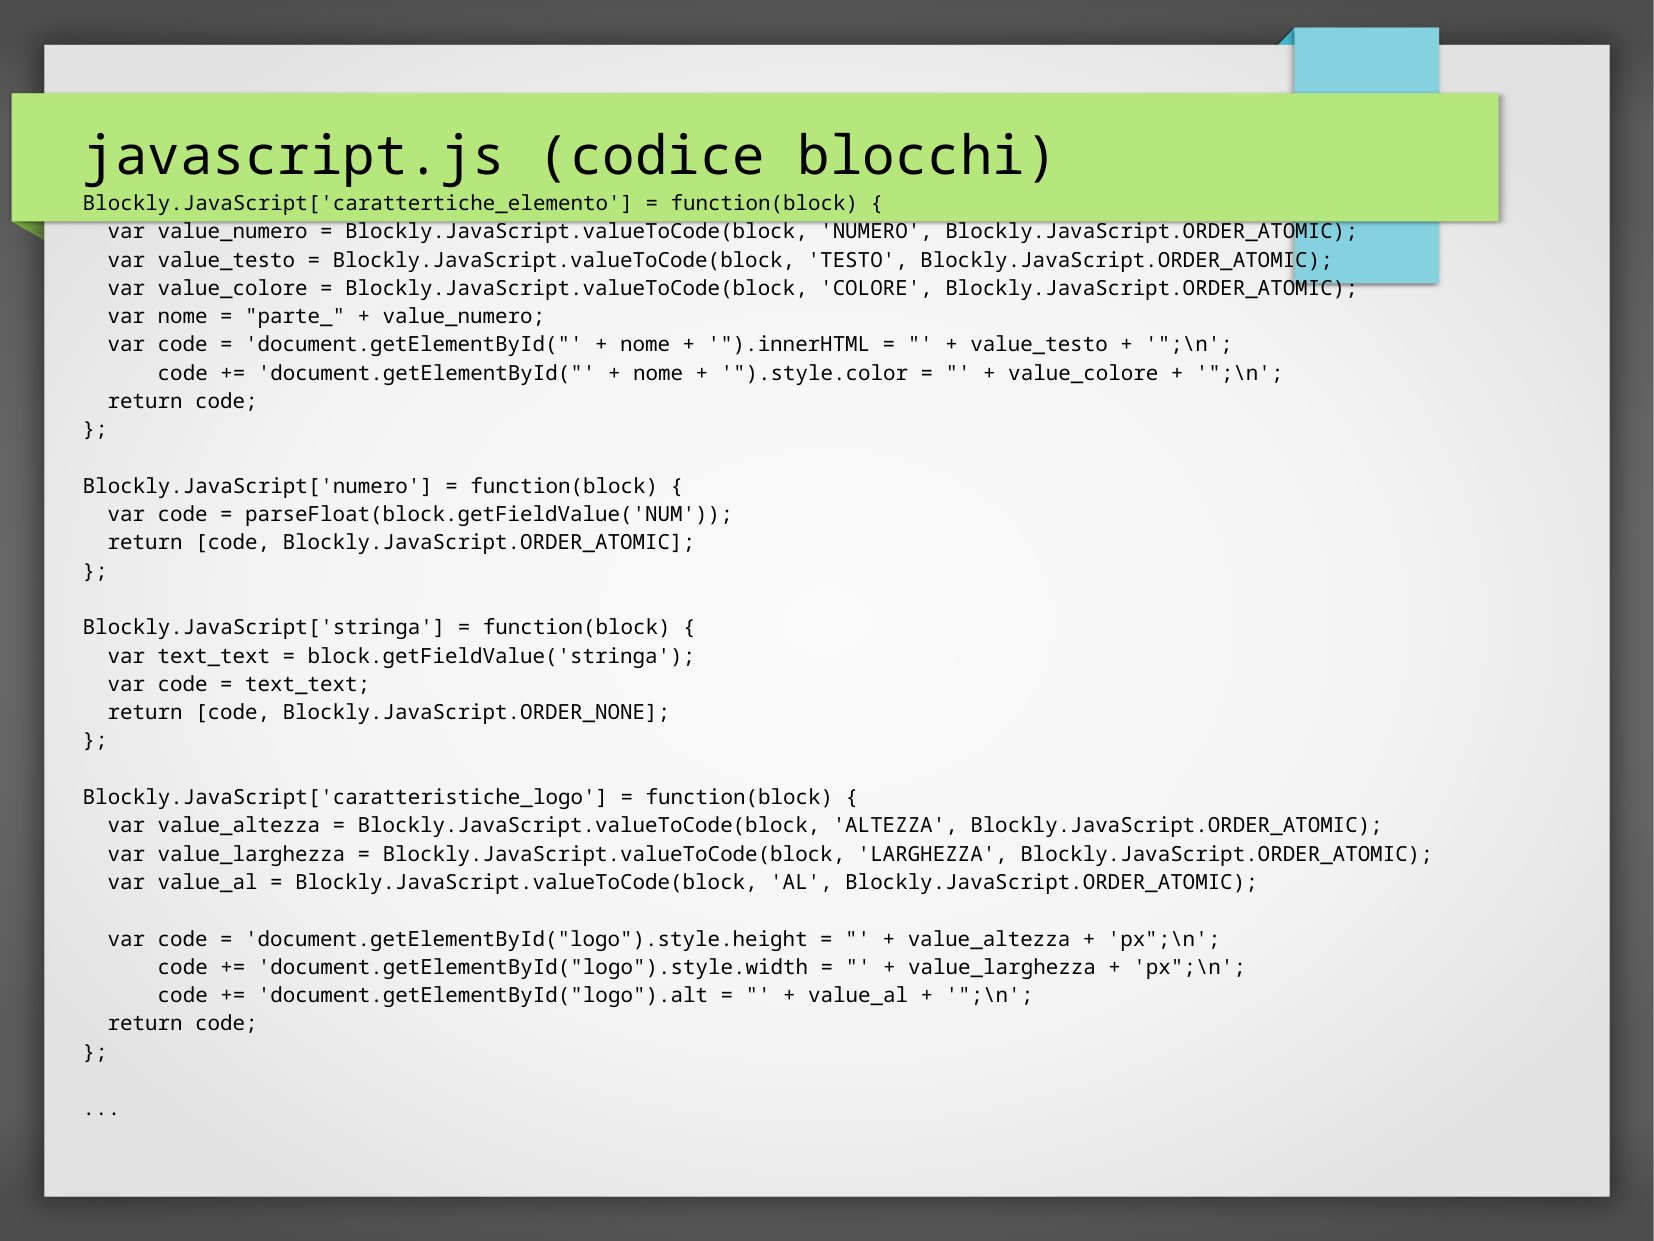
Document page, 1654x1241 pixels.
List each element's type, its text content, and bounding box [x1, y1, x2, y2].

subtitle Blockly.JavaScript['carattertiche_elemento'] = function(block) { var value_numero = Blockly.JavaScript.valueToCode(block, 'NUMERO', Blockly.JavaScript.ORDER_ATOMIC); var value_testo = Blockly.JavaScript.valueToCode(block, 'TESTO', Blockly.JavaScript.ORDER_ATOMIC); var value_colore = Blockly.JavaScript.valueToCode(block, 'COLORE', Blockly.JavaScript.ORDER_ATOMIC); var nome = "parte_" + value_numero; var code = 'document.getElementById("' + nome + '").innerHTML = "' + value_testo + '";\n'; code += 'document.getElementById("' + nome + '").style.color = "' + value_colore + '";\n'; return code; }; Blockly.JavaScript['numero'] = function(block) { var code = parseFloat(block.getFieldValue('NUM')); return [code, Blockly.JavaScript.ORDER_ATOMIC]; }; Blockly.JavaScript['stringa'] = function(block) { var text_text = block.getFieldValue('stringa'); var code = text_text; return [code, Blockly.JavaScript.ORDER_NONE]; }; Blockly.JavaScript['caratteristiche_logo'] = function(block) { var value_altezza = Blockly.JavaScript.valueToCode(block, 'ALTEZZA', Blockly.JavaScript.ORDER_ATOMIC); var value_larghezza = Blockly.JavaScript.valueToCode(block, 'LARGHEZZA', Blockly.JavaScript.ORDER_ATOMIC); var value_al = Blockly.JavaScript.valueToCode(block, 'AL', Blockly.JavaScript.ORDER_ATOMIC); var code = 'document.getElementById("logo").style.height = "' + value_altezza + 'px";\n'; code += 'document.getElementById("logo").style.width = "' + value_larghezza + 'px";\n'; code += 'document.getElementById("logo").alt = "' + value_al + '";\n'; return code; }; ... [82, 254, 1571, 1056]
title javascript.js (codice blocchi) [82, 94, 1264, 213]
picture [0, 0, 1654, 1241]
